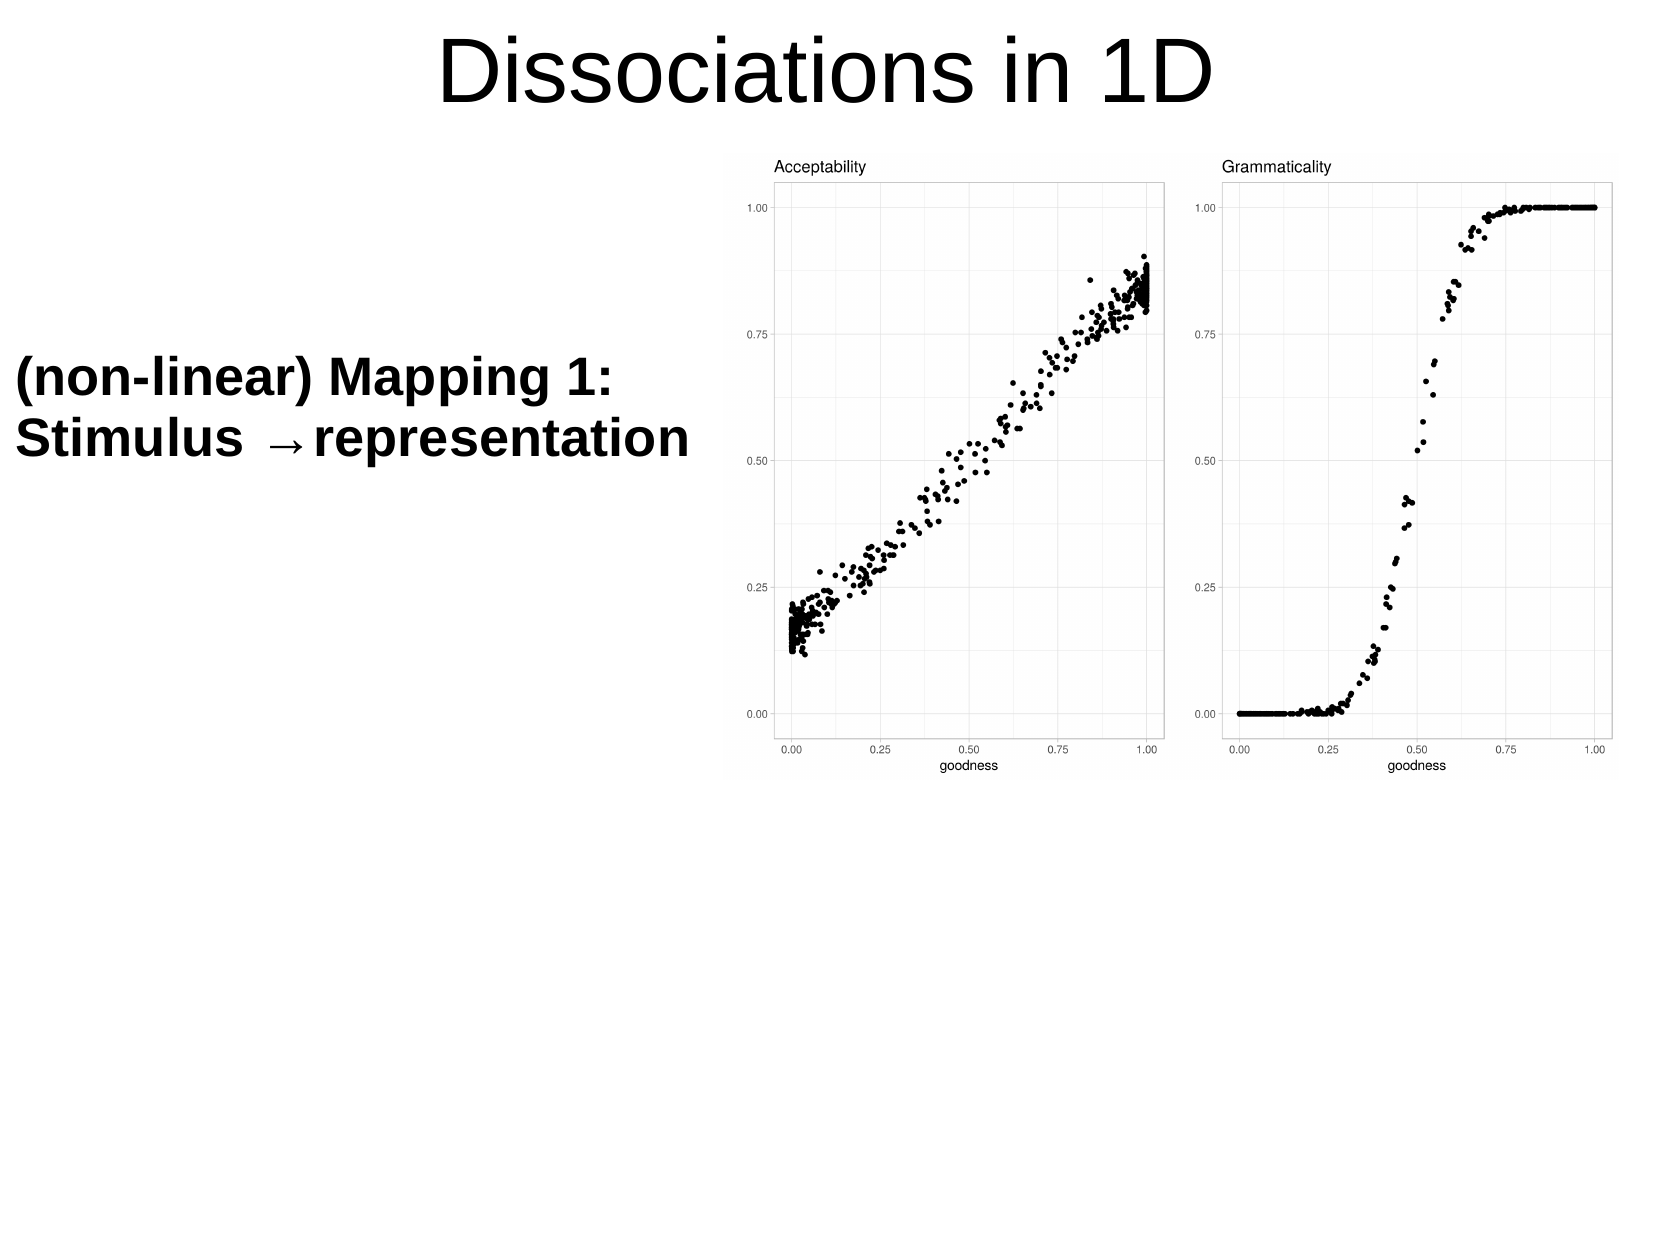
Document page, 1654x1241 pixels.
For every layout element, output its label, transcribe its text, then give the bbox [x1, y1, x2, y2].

text_box (non-linear) Mapping 1: Stimulus →representation [0, 339, 721, 485]
title Dissociations in 1D [82, 0, 1571, 174]
picture [723, 153, 1619, 780]
